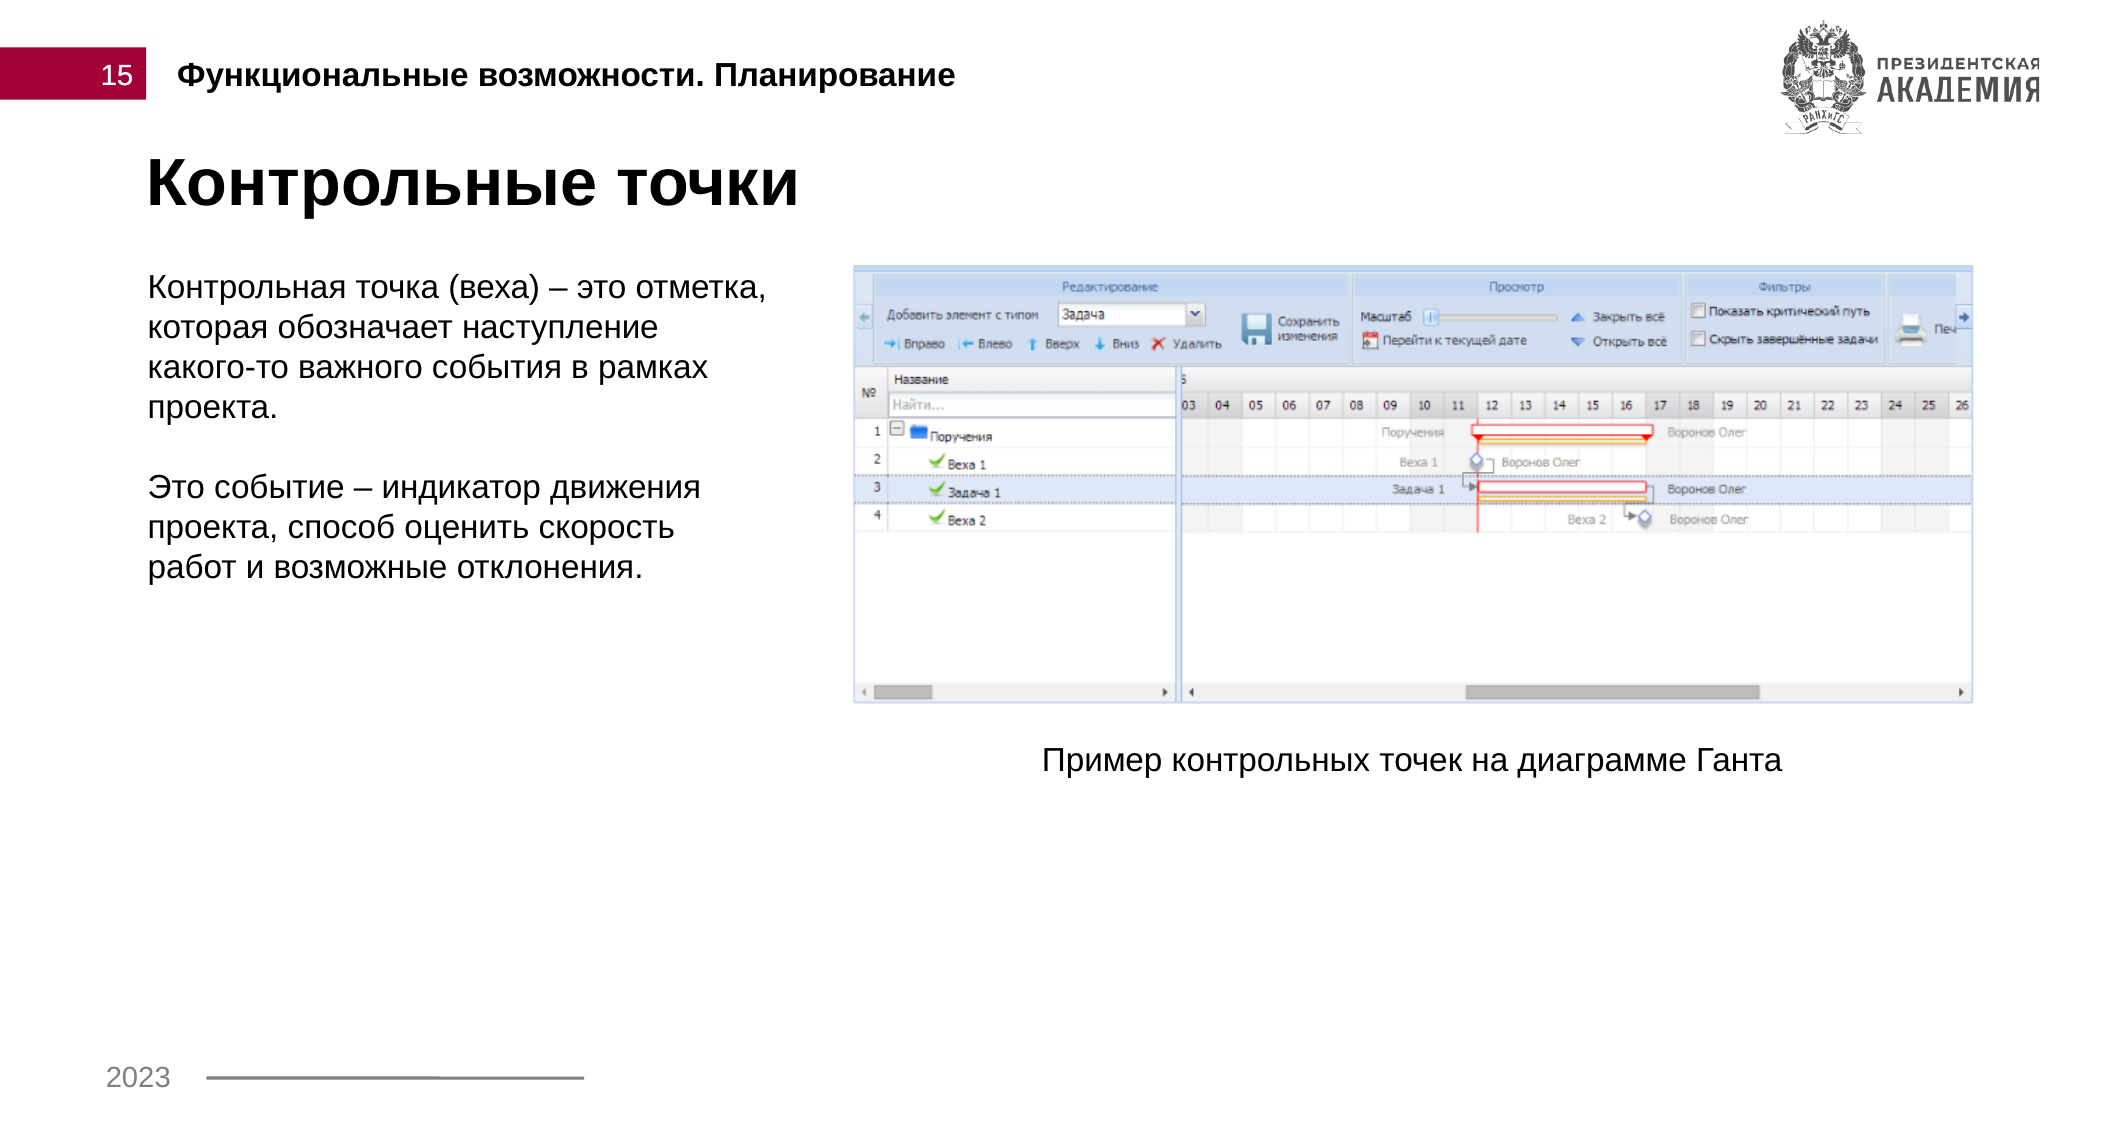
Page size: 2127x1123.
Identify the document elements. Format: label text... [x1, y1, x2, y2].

slide_number <номер> [27, 43, 149, 104]
picture [845, 265, 1979, 712]
list Контрольная точка (веха) – это отметка, которая обозначает наступление какого-то важного события в рамках проекта. Это событие – индикатор движения проекта, способ оценить скорость работ и возможные отклонения. [147, 265, 768, 1004]
title Контрольные точки [146, 147, 1359, 232]
list Пример контрольных точек на диаграмме Ганта [885, 738, 1949, 798]
text_box Функциональные возможности. Планирование [177, 43, 1447, 103]
picture [1780, 20, 2040, 134]
